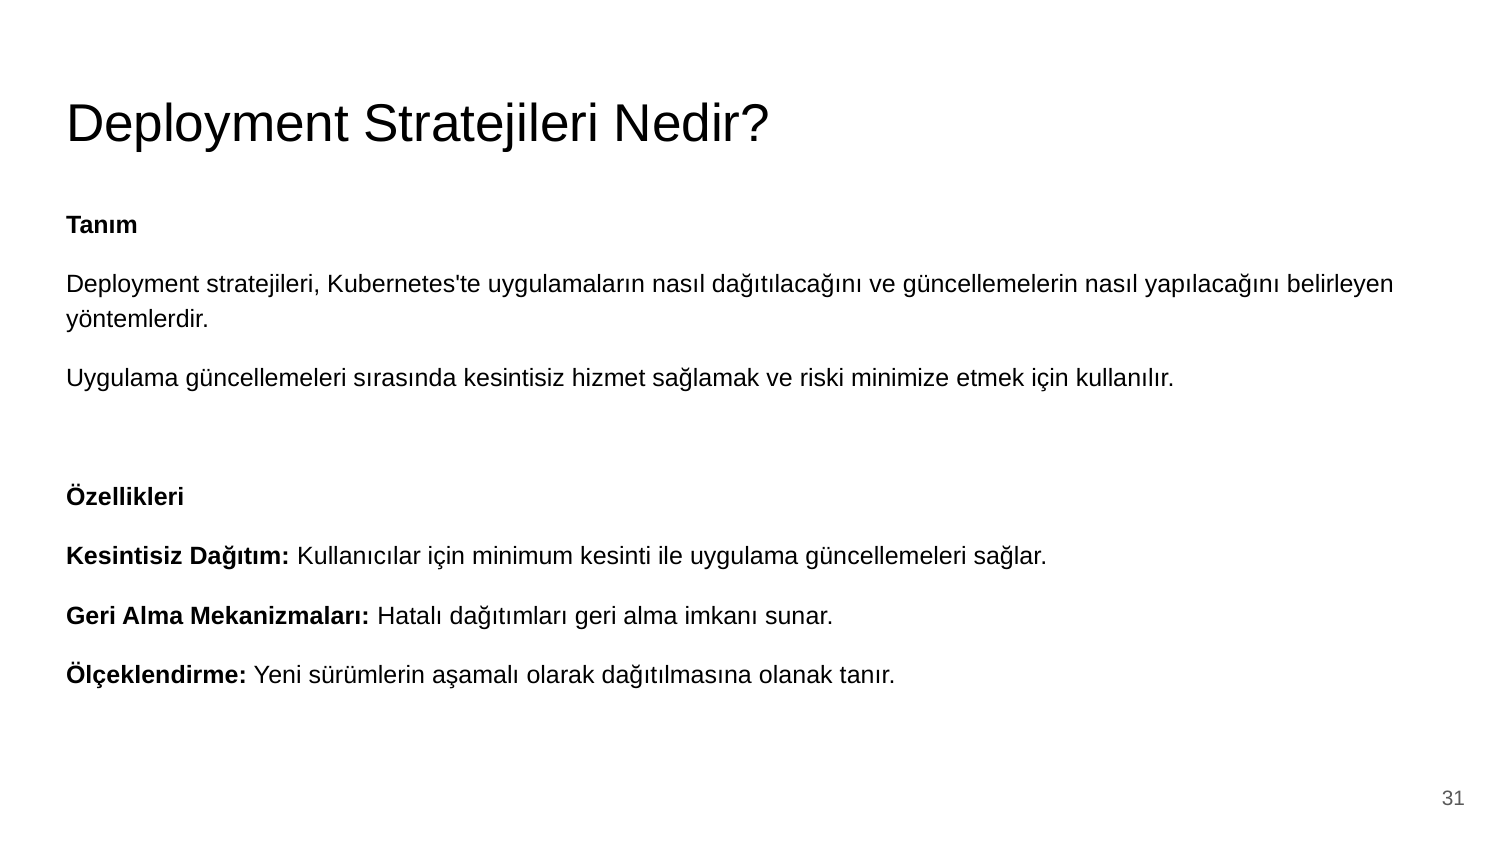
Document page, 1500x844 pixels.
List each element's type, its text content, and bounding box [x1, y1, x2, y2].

title Deployment Stratejileri Nedir? [51, 72, 1449, 167]
list Tanım Deployment stratejileri, Kubernetes'te uygulamaların nasıl dağıtılacağını ve güncellemelerin nasıl yapılacağını belirleyen yöntemlerdir. Uygulama güncellemeleri sırasında kesintisiz hizmet sağlamak ve riski minimize etmek için kullanılır. Özellikleri Kesintisiz Dağıtım: Kullanıcılar için minimum kesinti ile uygulama güncellemeleri sağlar. Geri Alma Mekanizmaları: Hatalı dağıtımları geri alma imkanı sunar. Ölçeklendirme: Yeni sürümlerin aşamalı olarak dağıtılmasına olanak tanır. [51, 189, 1449, 750]
slide_number <number> [1389, 764, 1480, 830]
